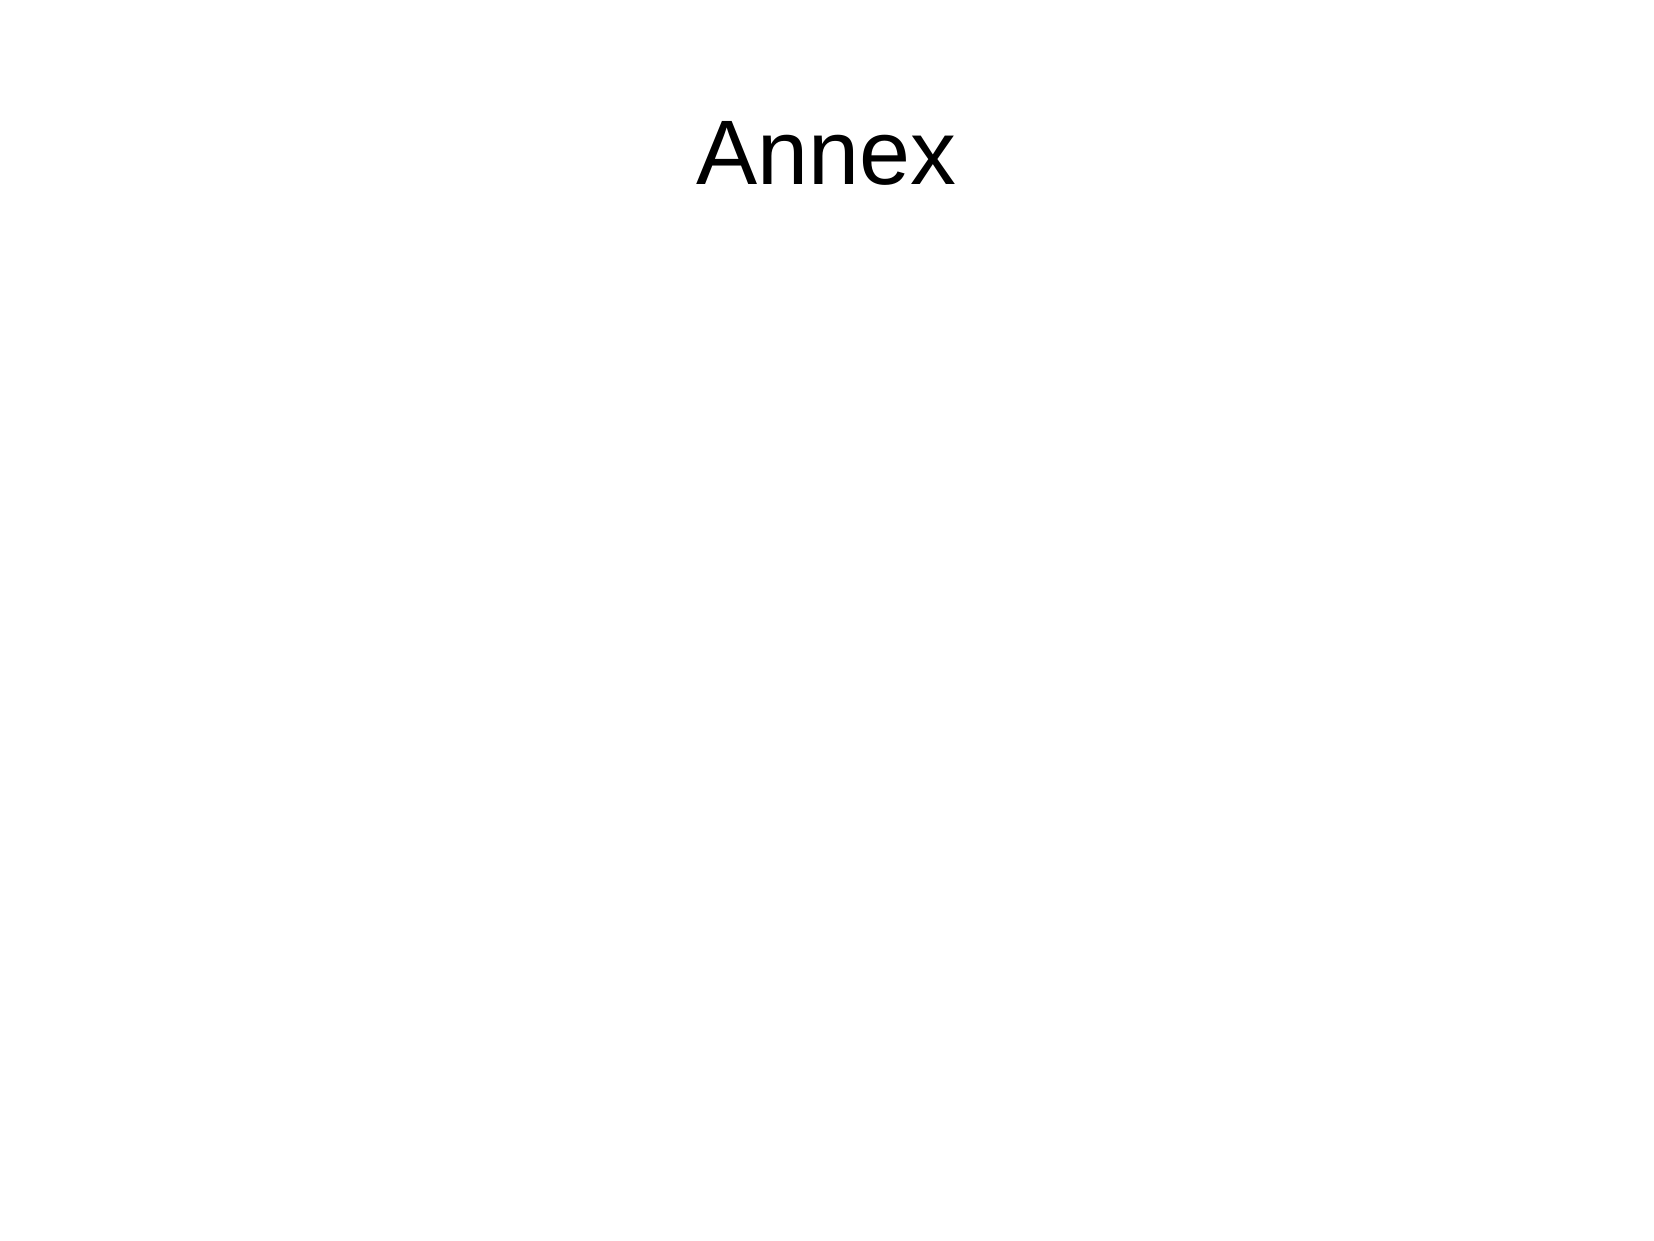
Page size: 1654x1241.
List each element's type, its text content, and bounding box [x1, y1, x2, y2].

title Annex [82, 49, 1571, 257]
